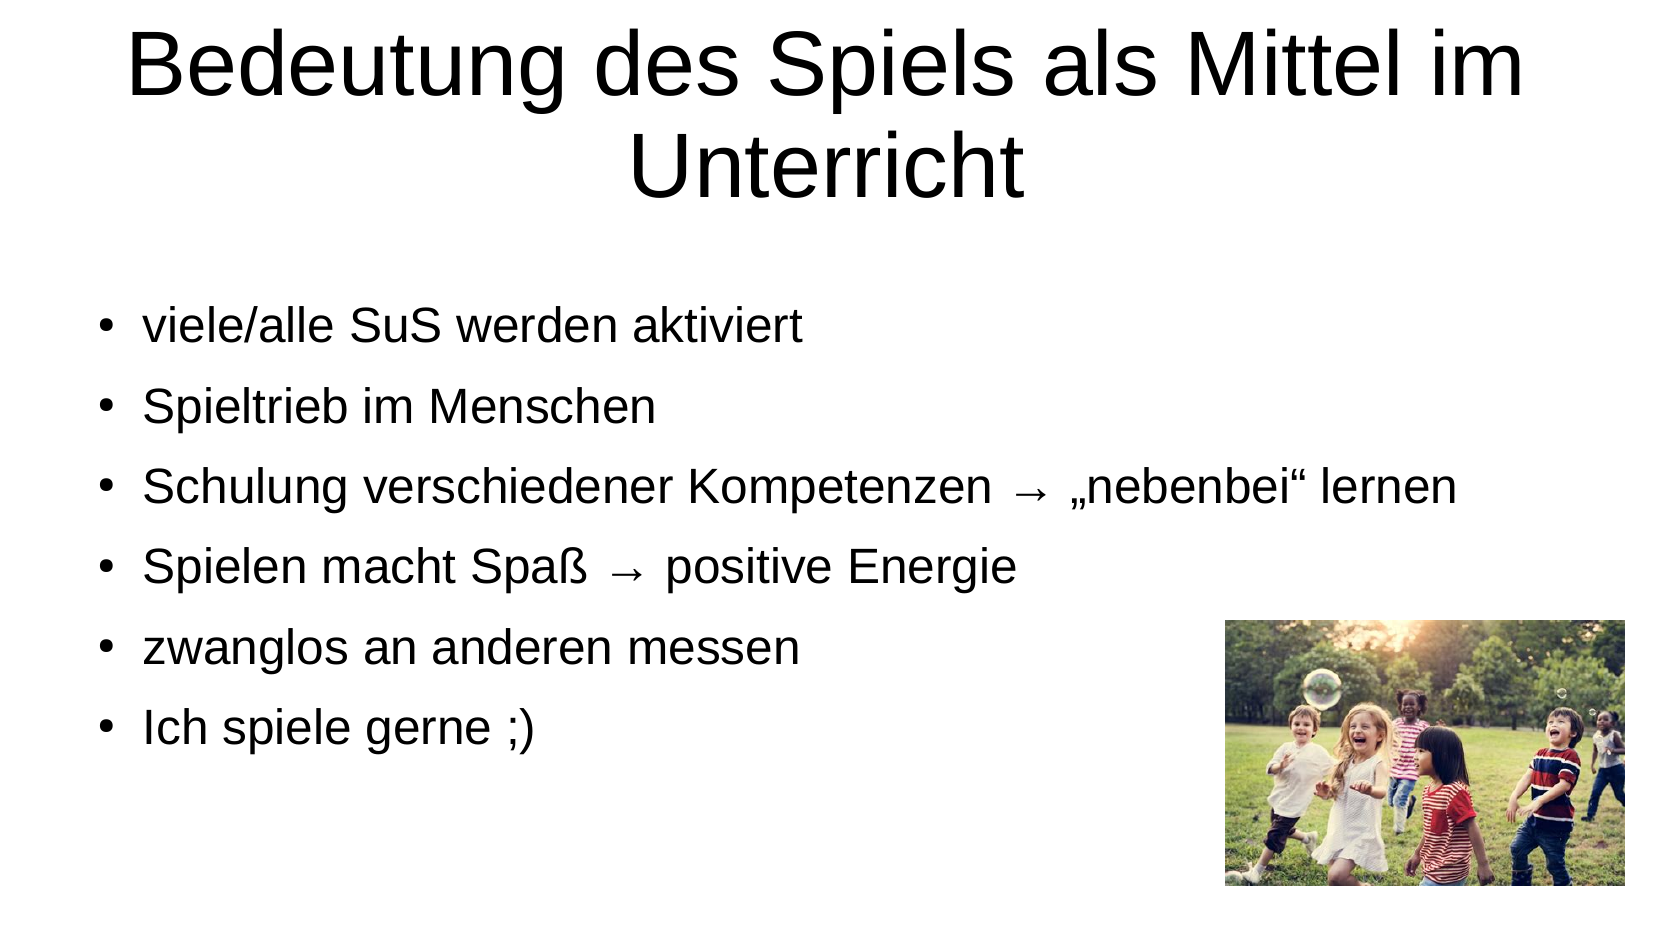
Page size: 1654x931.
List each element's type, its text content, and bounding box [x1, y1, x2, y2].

picture [1225, 620, 1625, 886]
list viele/alle SuS werden aktiviert Spieltrieb im Menschen Schulung verschiedener Kompetenzen → „nebenbei“ lernen Spielen macht Spaß → positive Energie zwanglos an anderen messen Ich spiele gerne ;) [82, 217, 1571, 758]
title Bedeutung des Spiels als Mittel im Unterricht [82, 12, 1571, 217]
